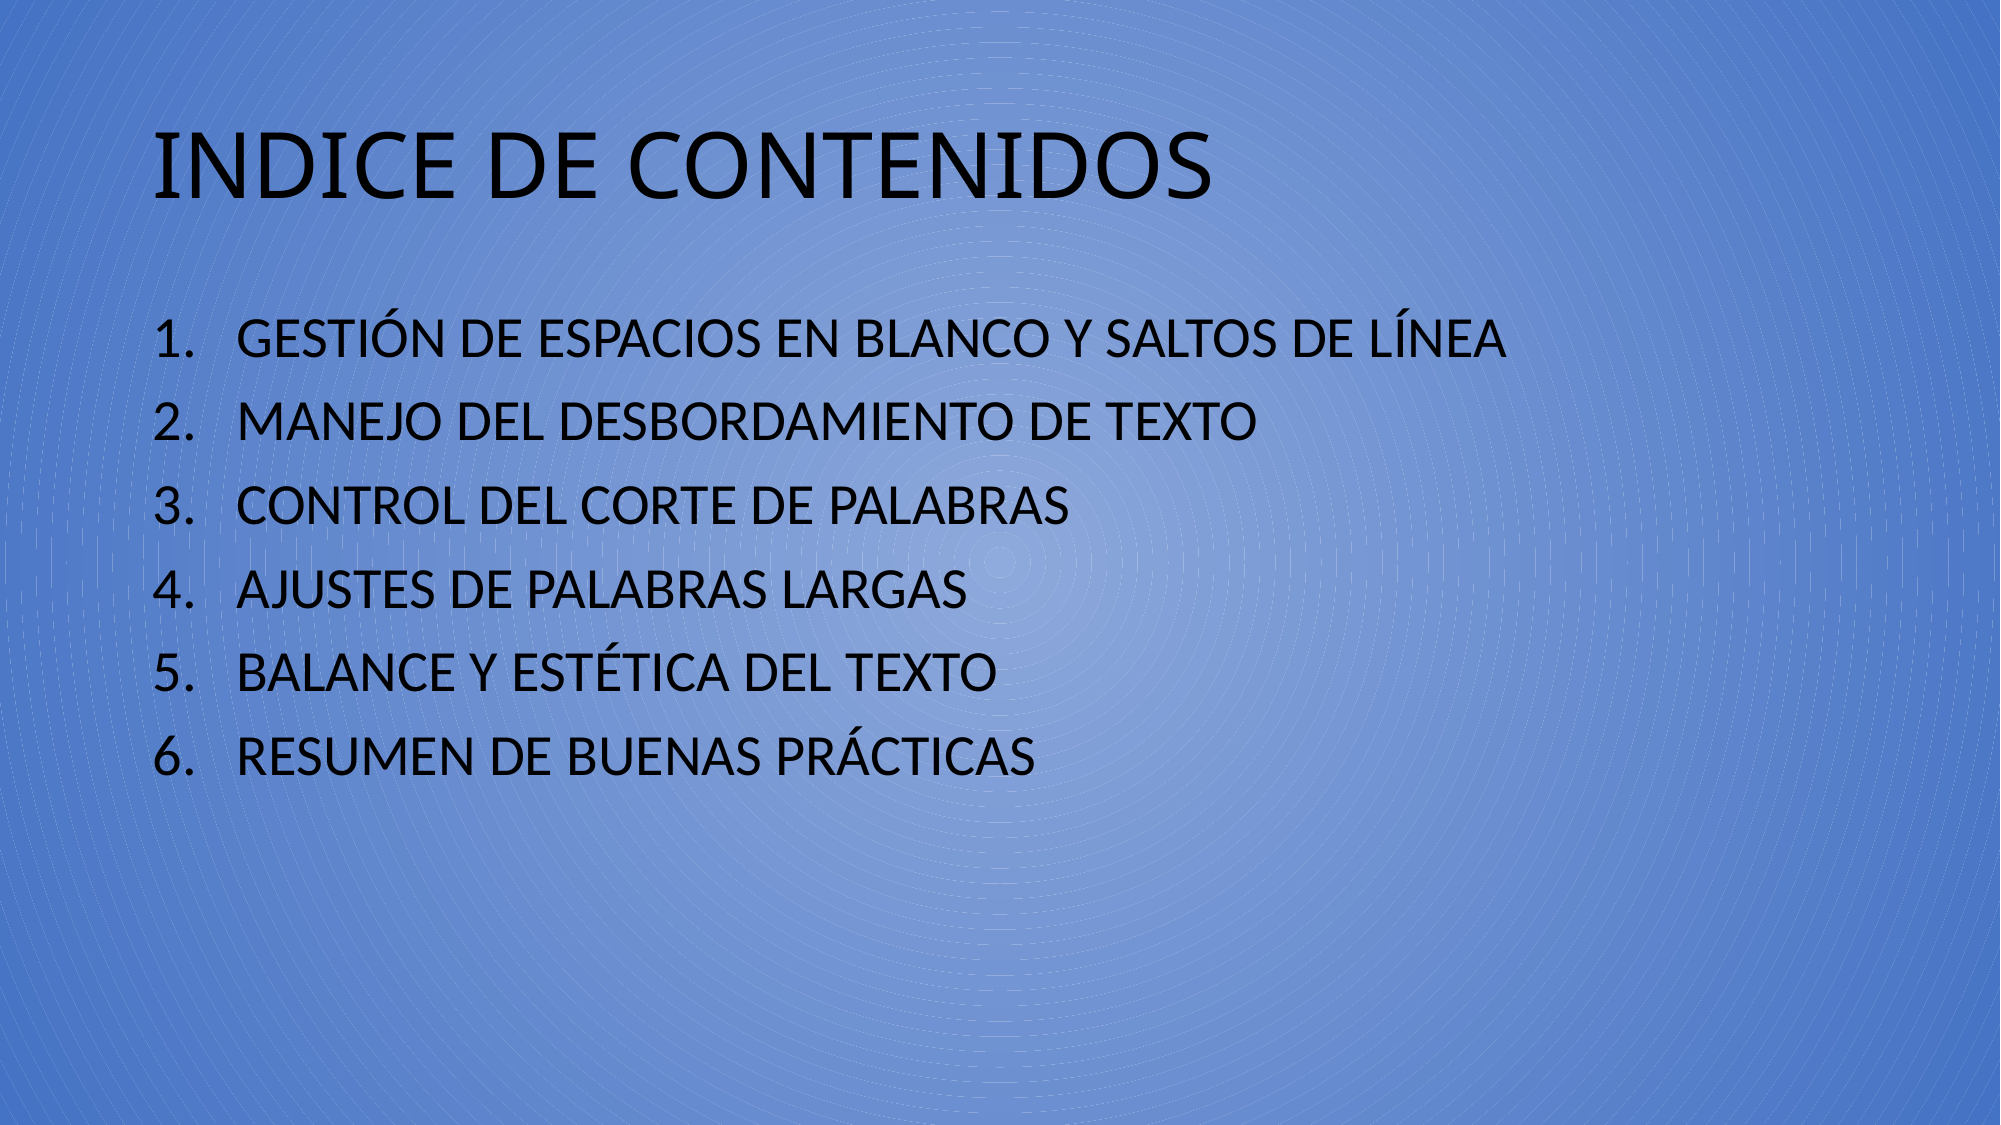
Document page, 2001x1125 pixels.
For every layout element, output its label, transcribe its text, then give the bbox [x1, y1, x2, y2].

title INDICE DE CONTENIDOS [137, 59, 1863, 278]
list GESTIÓN DE ESPACIOS EN BLANCO Y SALTOS DE LÍNEA MANEJO DEL DESBORDAMIENTO DE TEXTO CONTROL DEL CORTE DE PALABRAS AJUSTES DE PALABRAS LARGAS BALANCE Y ESTÉTICA DEL TEXTO RESUMEN DE BUENAS PRÁCTICAS [137, 299, 1863, 1014]
